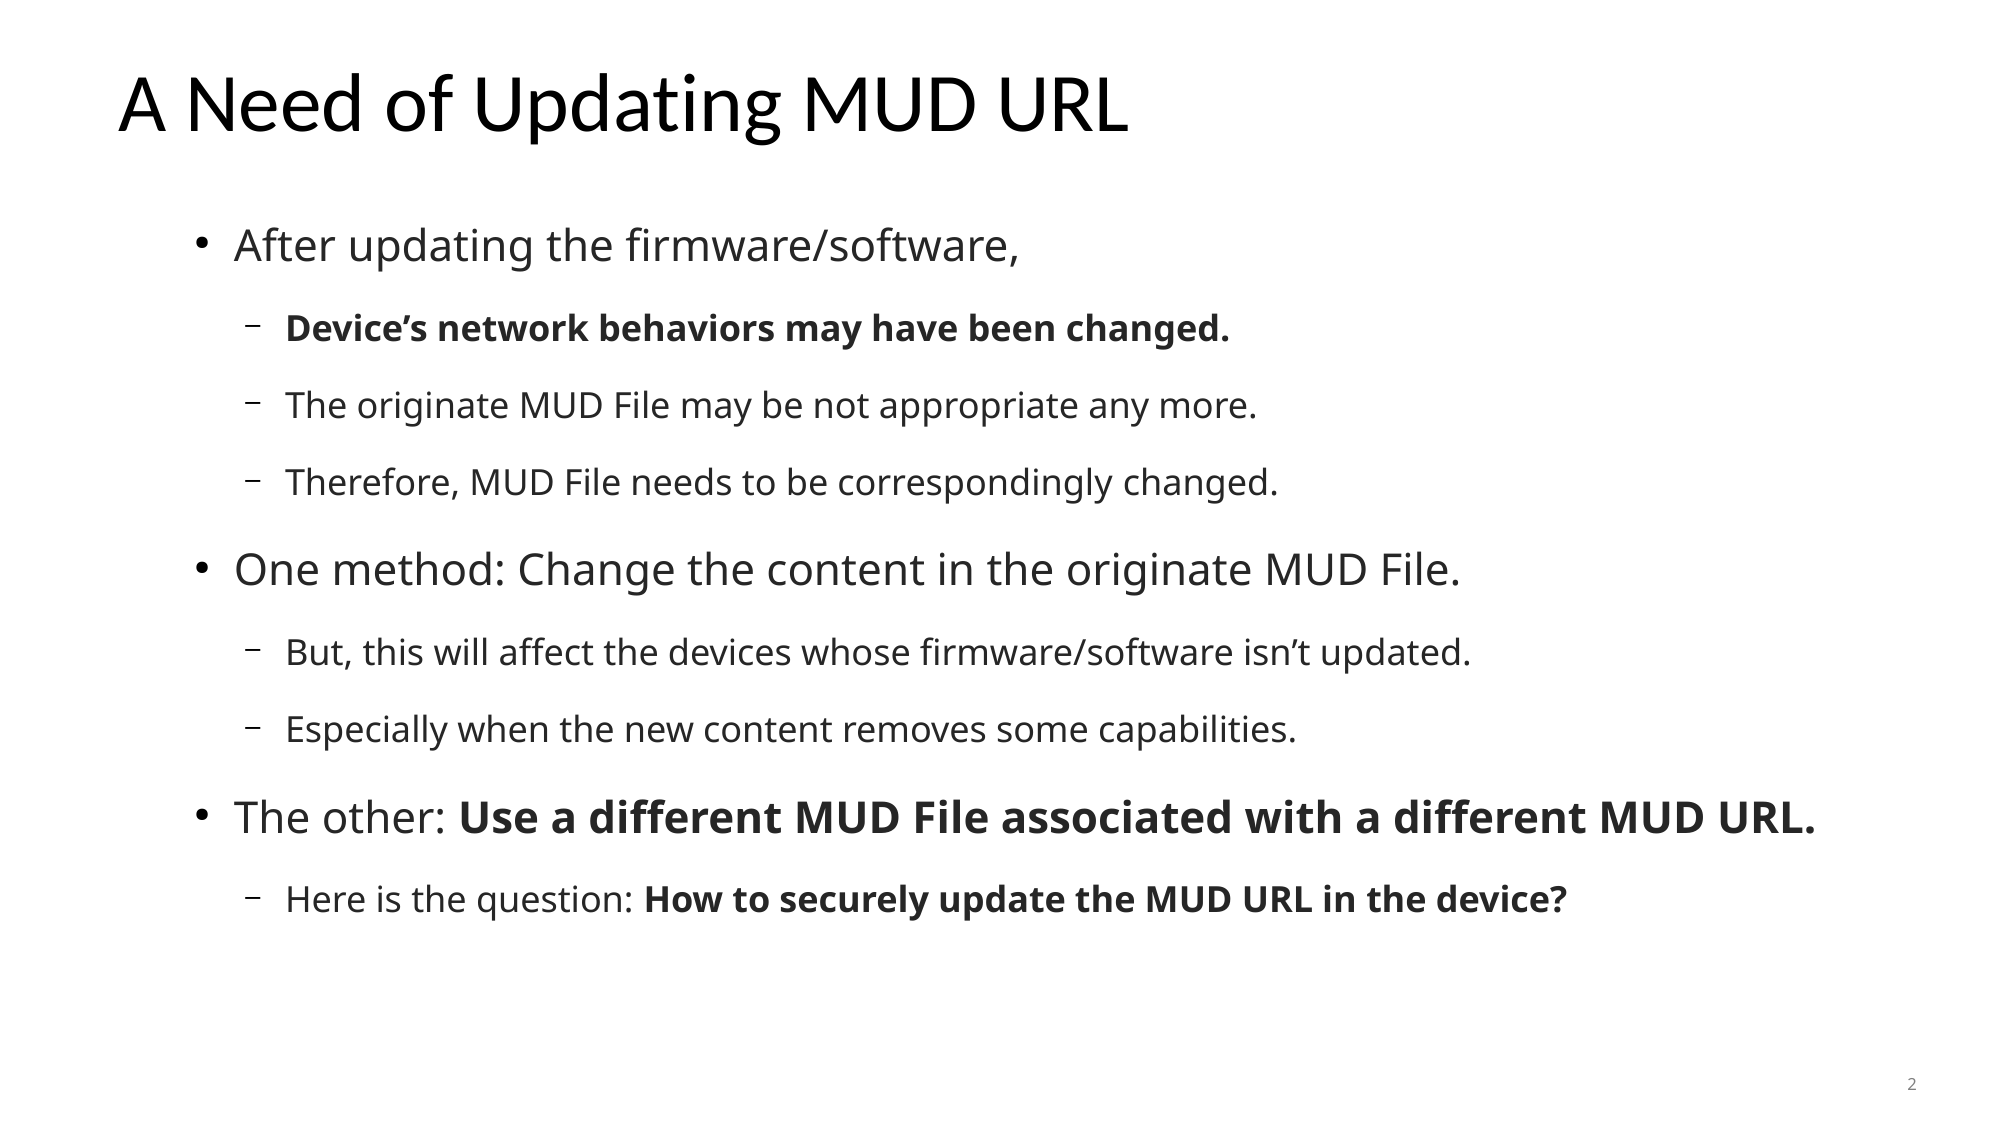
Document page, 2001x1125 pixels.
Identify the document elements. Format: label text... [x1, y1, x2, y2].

list After updating the firmware/software, Device’s network behaviors may have been changed. The originate MUD File may be not appropriate any more. Therefore, MUD File needs to be correspondingly changed. One method: Change the content in the originate MUD File. But, this will affect the devices whose firmware/software isn’t updated. Especially when the new content removes some capabilities. The other: Use a different MUD File associated with a different MUD URL. Here is the question: How to securely update the MUD URL in the device? [177, 209, 1823, 987]
title A Need of Updating MUD URL [118, 35, 1882, 186]
